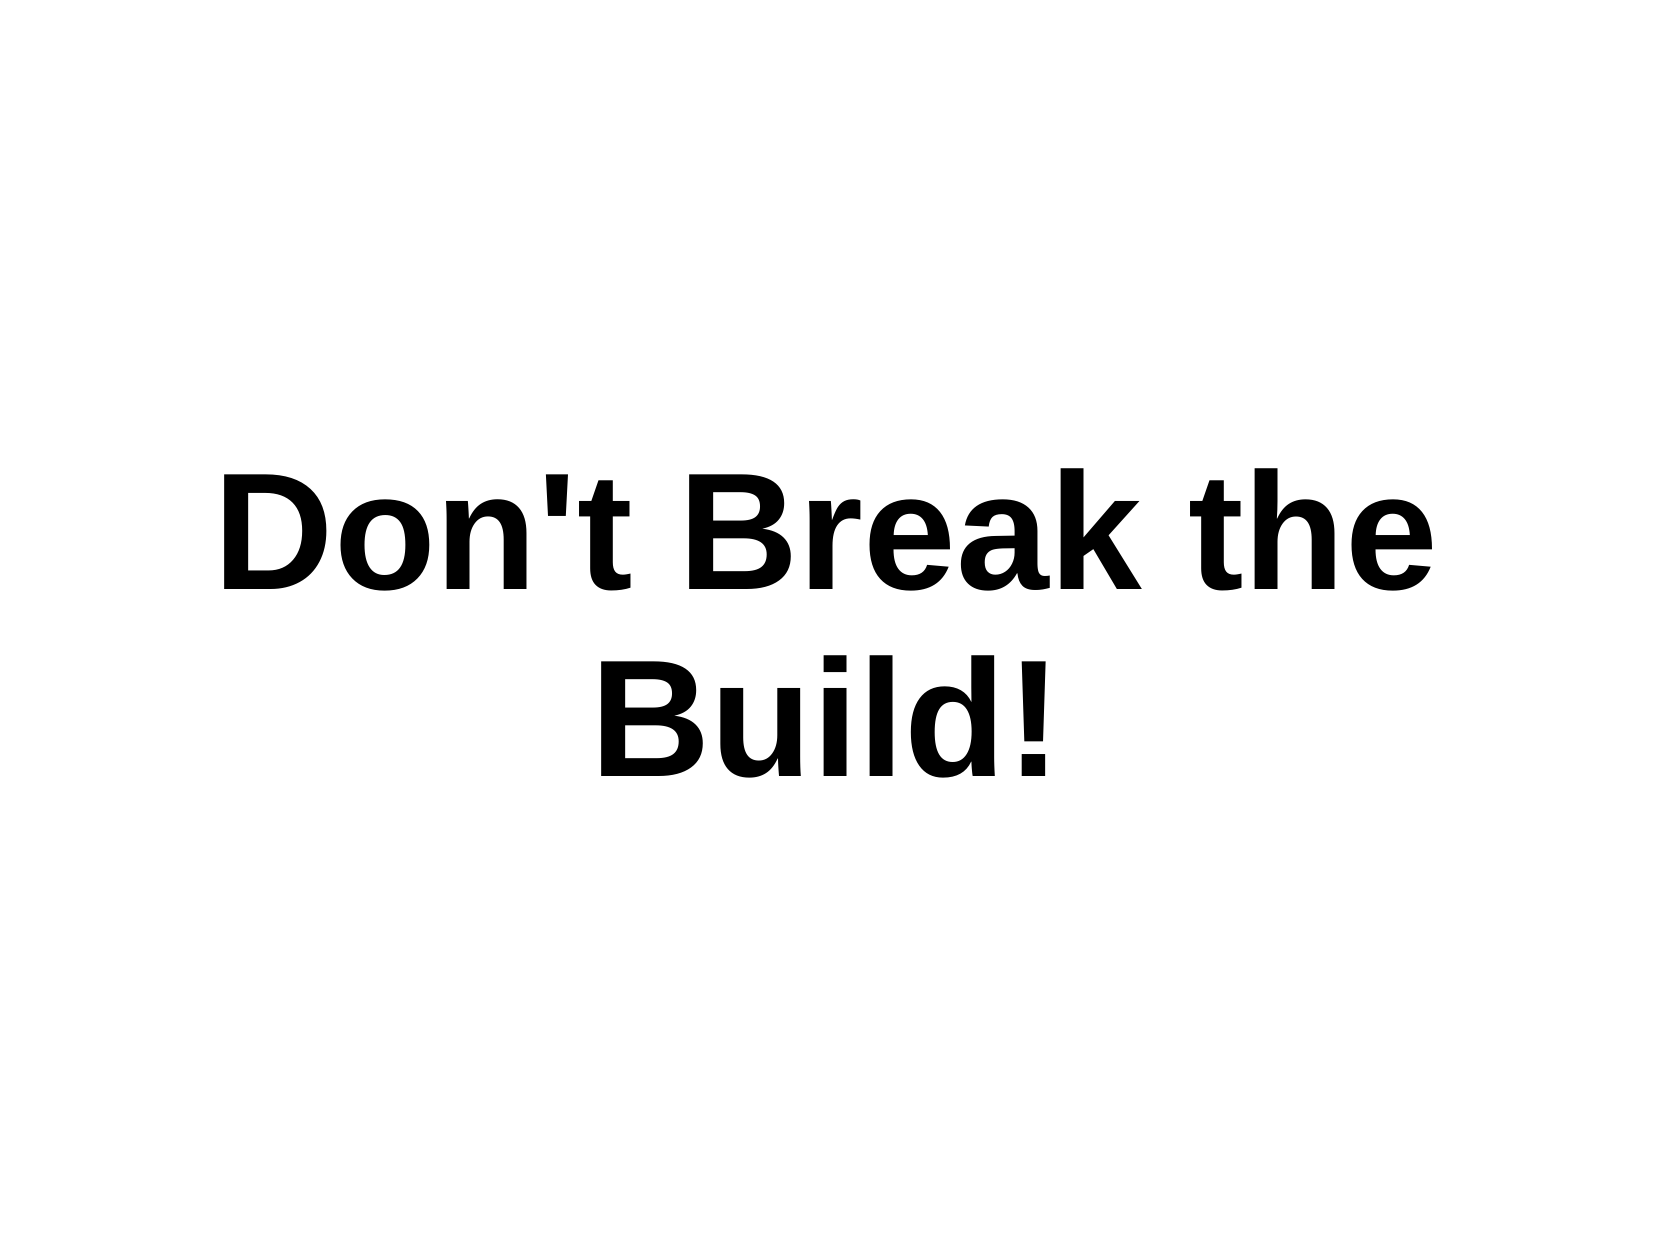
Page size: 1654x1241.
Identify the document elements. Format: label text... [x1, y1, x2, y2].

title Don't Break the Build! [82, 49, 1571, 1201]
